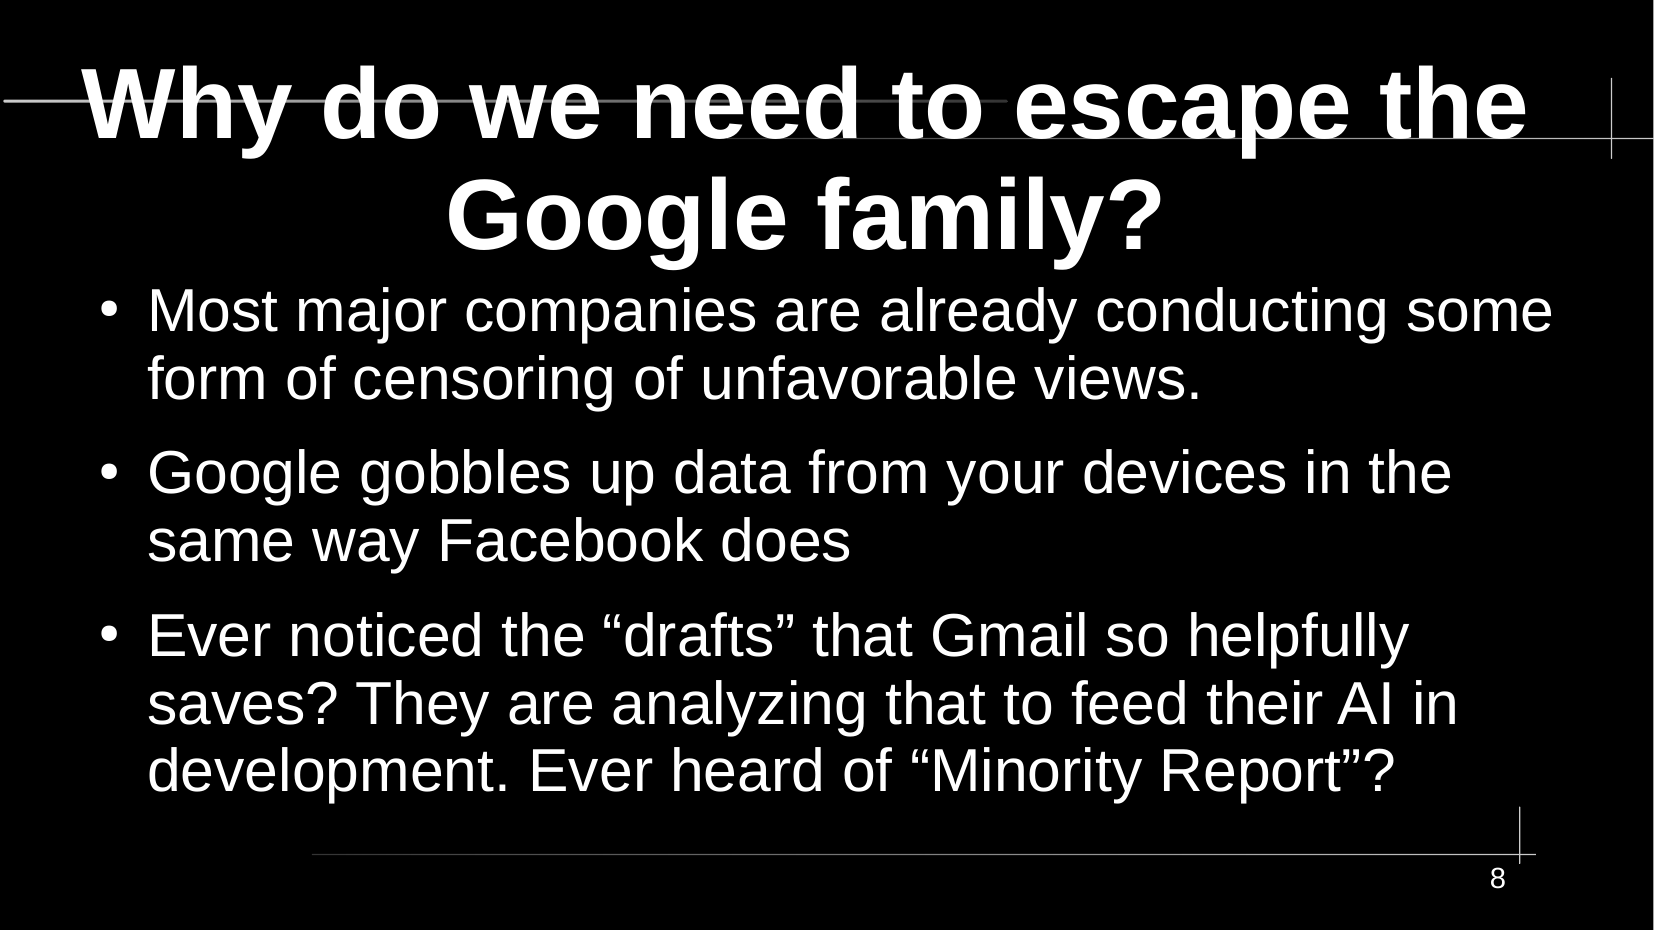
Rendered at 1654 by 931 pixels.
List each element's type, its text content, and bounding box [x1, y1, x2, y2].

list Most major companies are already conducting some form of censoring of unfavorable views. Google gobbles up data from your devices in the same way Facebook does Ever noticed the “drafts” that Gmail so helpfully saves? They are analyzing that to feed their AI in development. Ever heard of “Minority Report”? [82, 276, 1571, 817]
title Why do we need to escape the Google family? [23, 47, 1589, 272]
